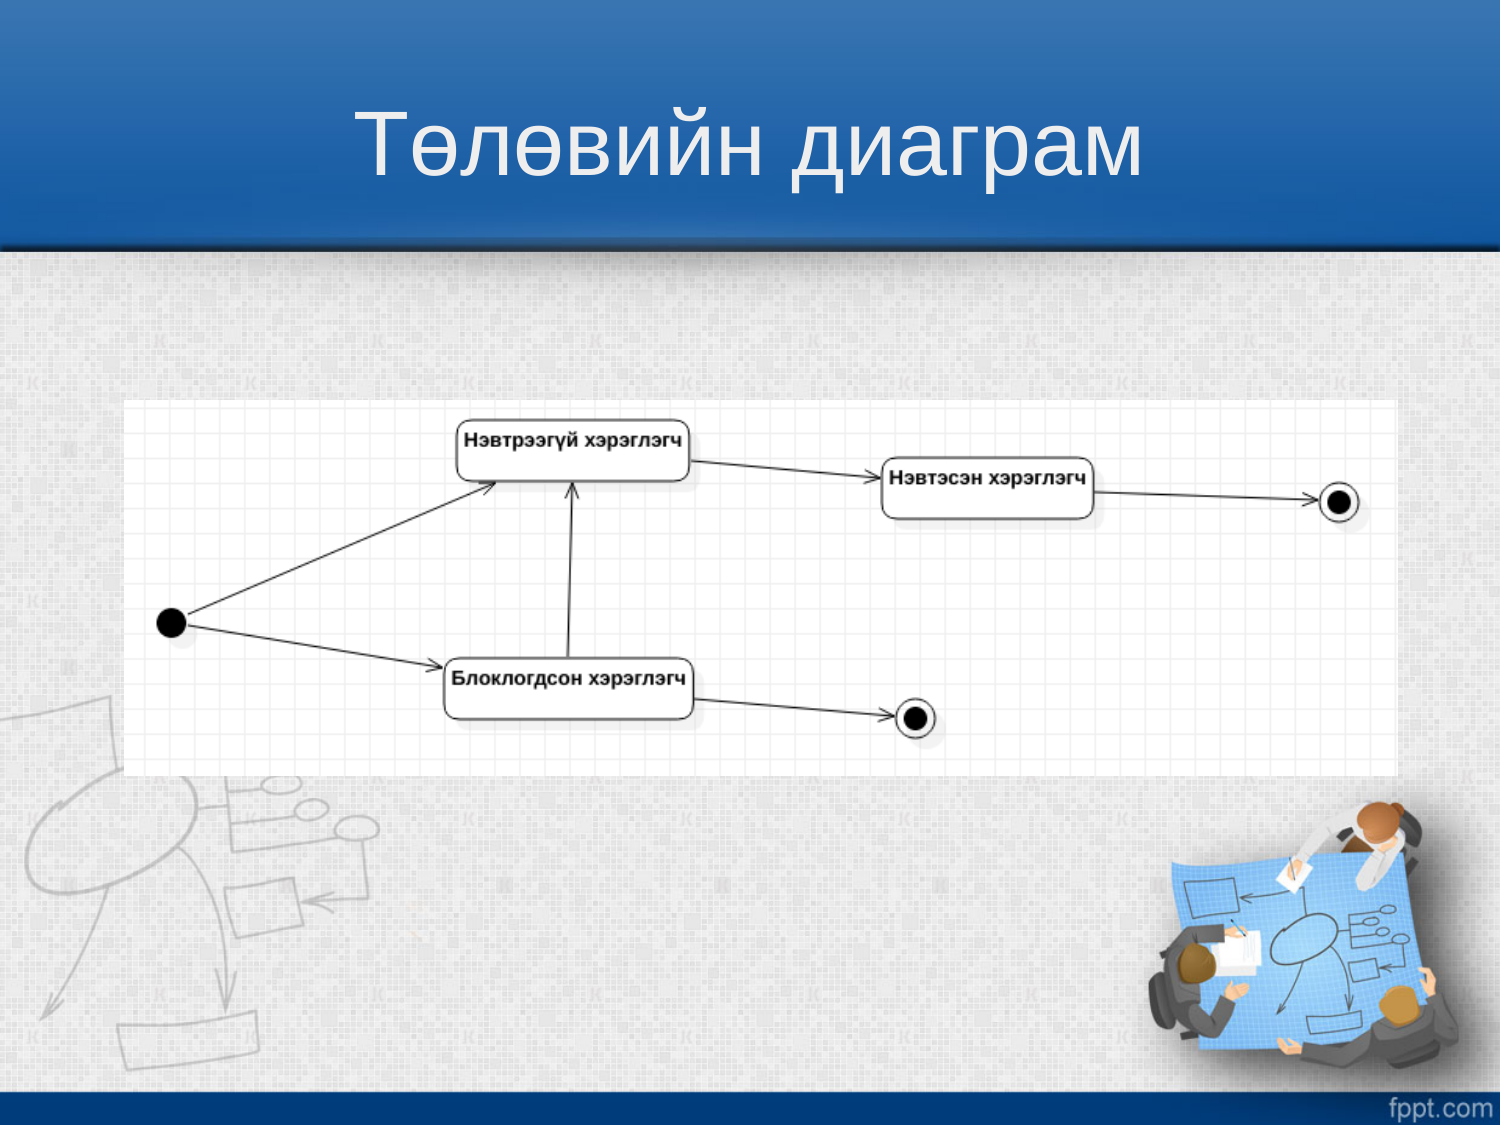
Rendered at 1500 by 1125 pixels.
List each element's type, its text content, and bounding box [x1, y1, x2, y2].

title Төлөвийн диаграм [75, 45, 1426, 233]
picture [0, 0, 1500, 1125]
